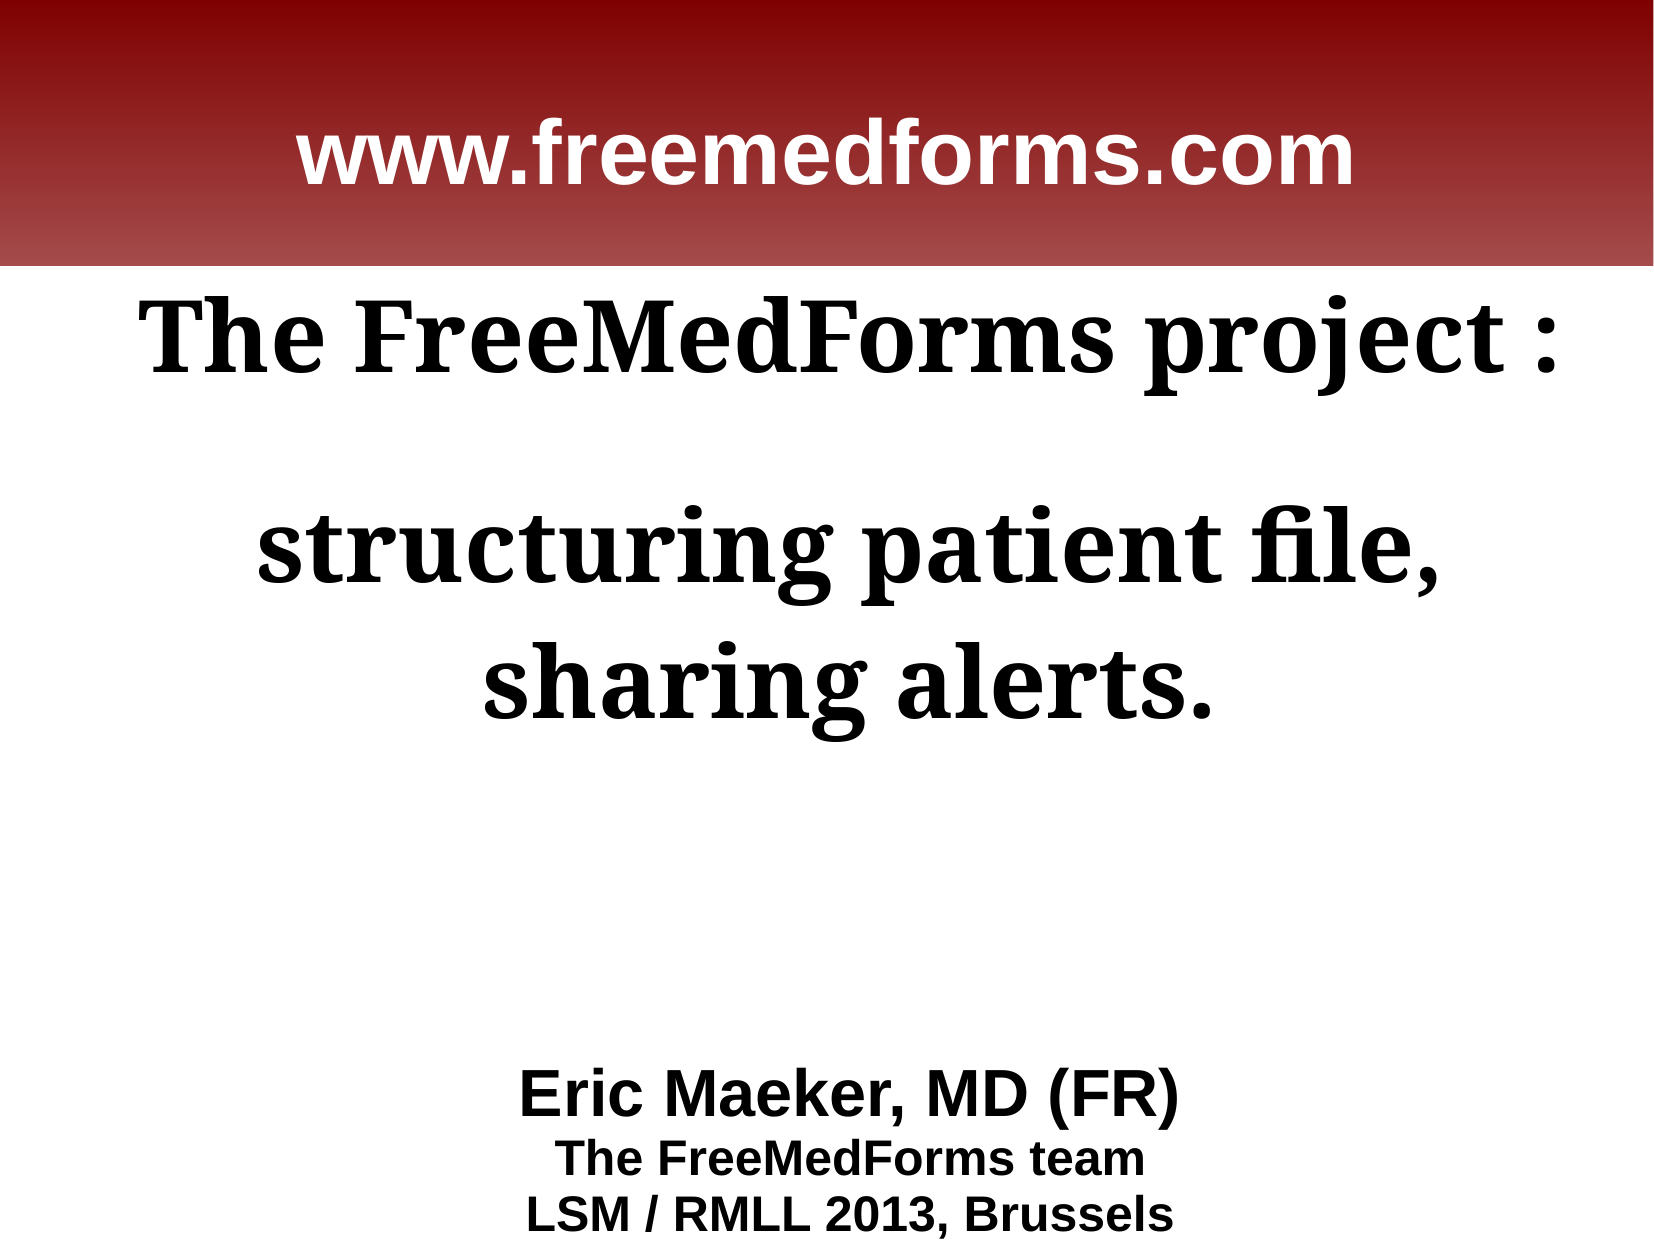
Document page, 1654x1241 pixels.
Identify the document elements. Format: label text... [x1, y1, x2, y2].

subtitle The FreeMedForms project : structuring patient file, sharing alerts. Eric Maeker, MD (FR) The FreeMedForms team LSM / RMLL 2013, Brussels [106, 305, 1595, 1203]
title www.freemedforms.com [295, 49, 1359, 257]
